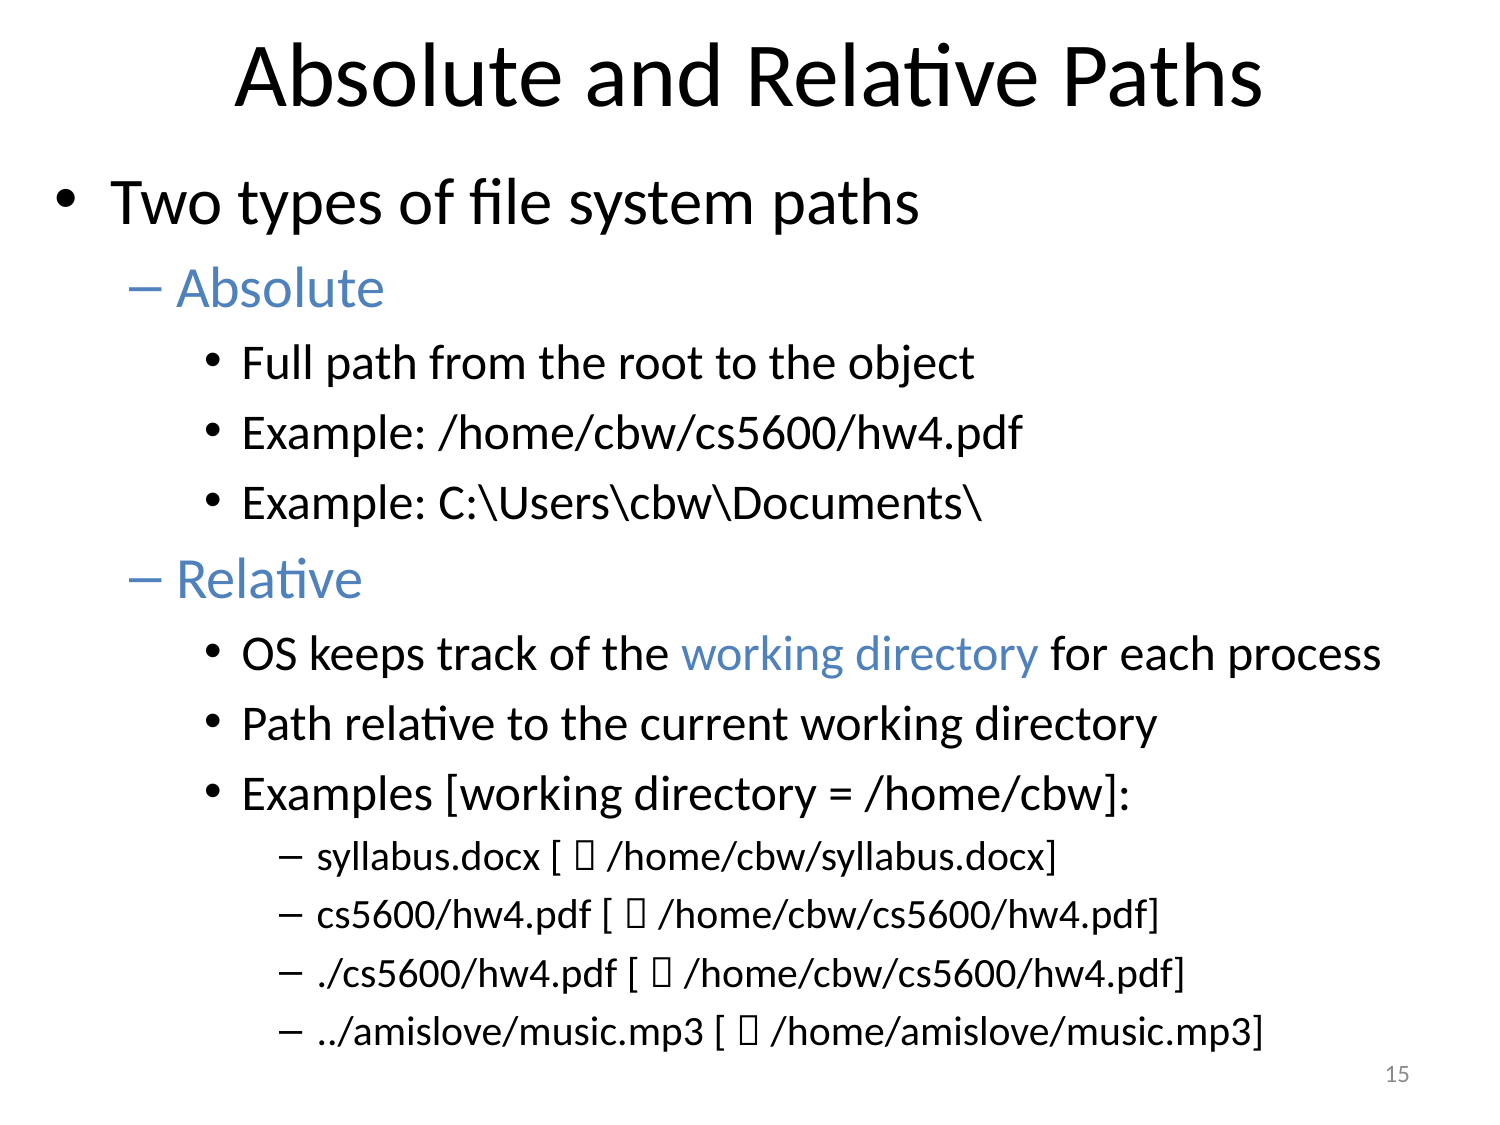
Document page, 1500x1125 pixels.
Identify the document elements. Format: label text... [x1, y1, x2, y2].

slide_number <number> [1074, 1042, 1425, 1103]
title Absolute and Relative Paths [75, 0, 1425, 139]
list Two types of file system paths Absolute Full path from the root to the object Example: /home/cbw/cs5600/hw4.pdf Example: C:\Users\cbw\Documents\ Relative OS keeps track of the working directory for each process Path relative to the current working directory Examples [working directory = /home/cbw]: syllabus.docx [  /home/cbw/syllabus.docx] cs5600/hw4.pdf [  /home/cbw/cs5600/hw4.pdf] ./cs5600/hw4.pdf [  /home/cbw/cs5600/hw4.pdf] ../amislove/music.mp3 [  /home/amislove/music.mp3] [39, 149, 1463, 1121]
